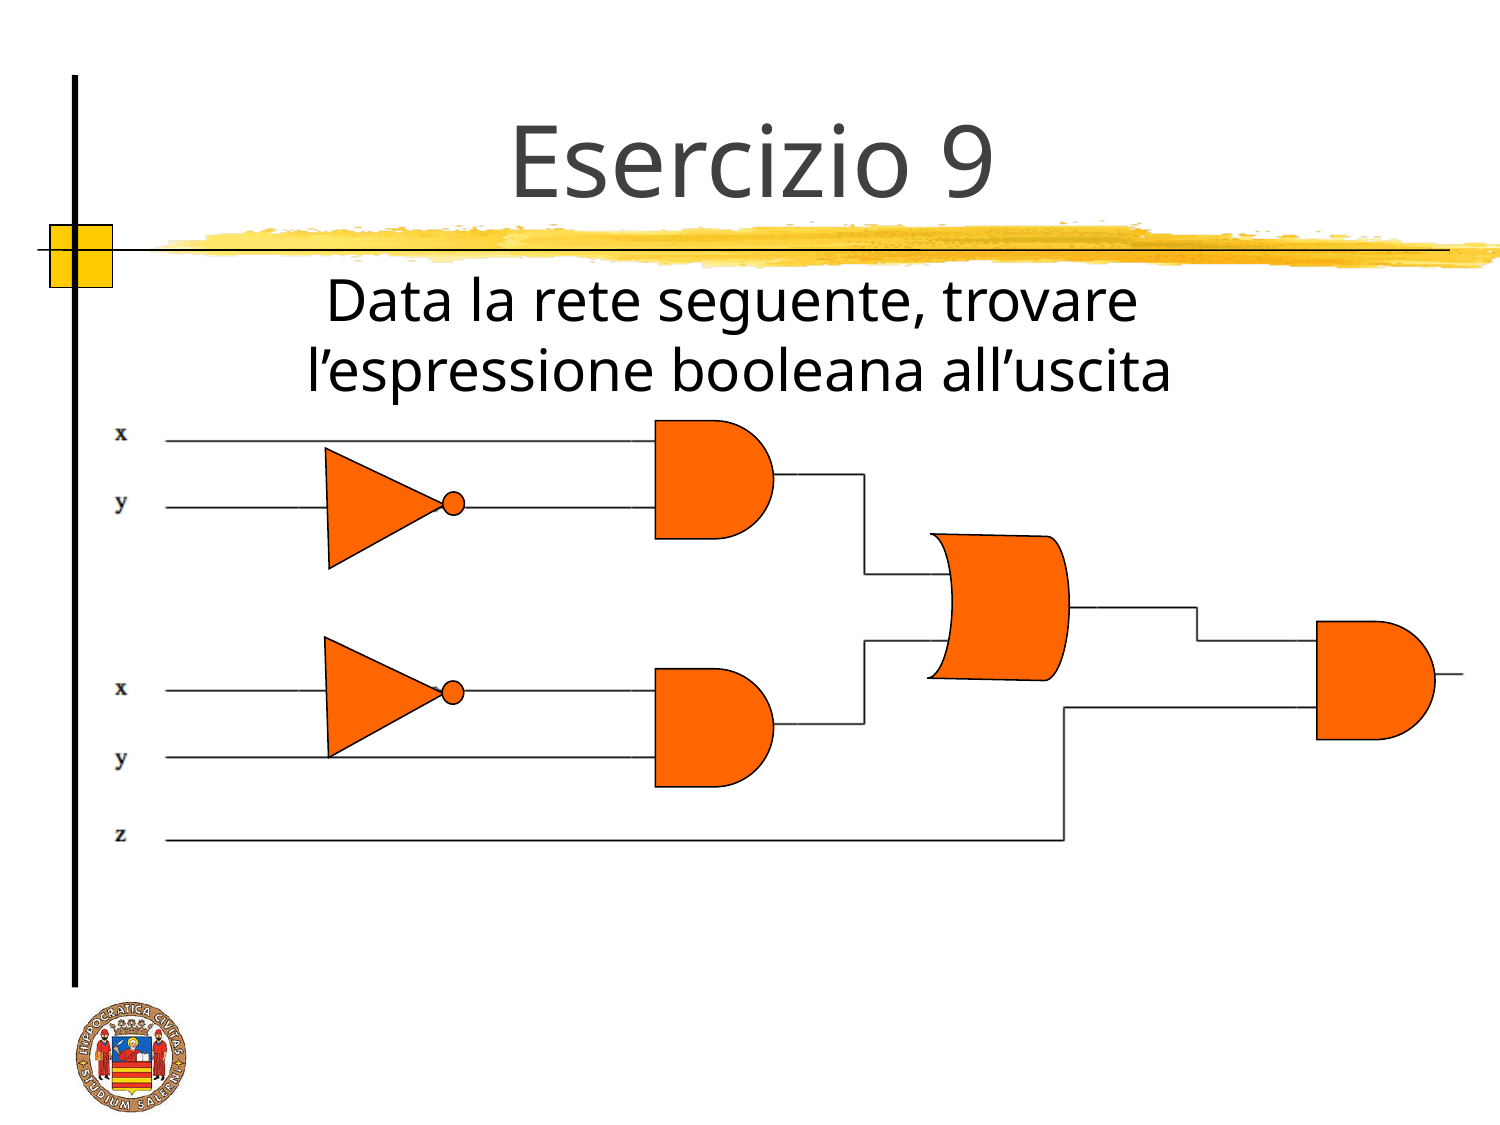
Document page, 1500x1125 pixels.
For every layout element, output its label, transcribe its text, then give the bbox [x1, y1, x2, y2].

text_box Data la rete seguente, trovare l’espressione booleana all’uscita [291, 255, 1188, 481]
text_box [655, 668, 774, 787]
text_box [655, 481, 774, 539]
picture [75, 999, 187, 1113]
picture [150, 215, 1500, 279]
text_box [1316, 621, 1436, 740]
text_box [326, 481, 465, 569]
text_box [324, 637, 464, 758]
picture [112, 399, 1466, 870]
title Esercizio 9 [66, 37, 1438, 225]
text_box [927, 533, 1070, 681]
